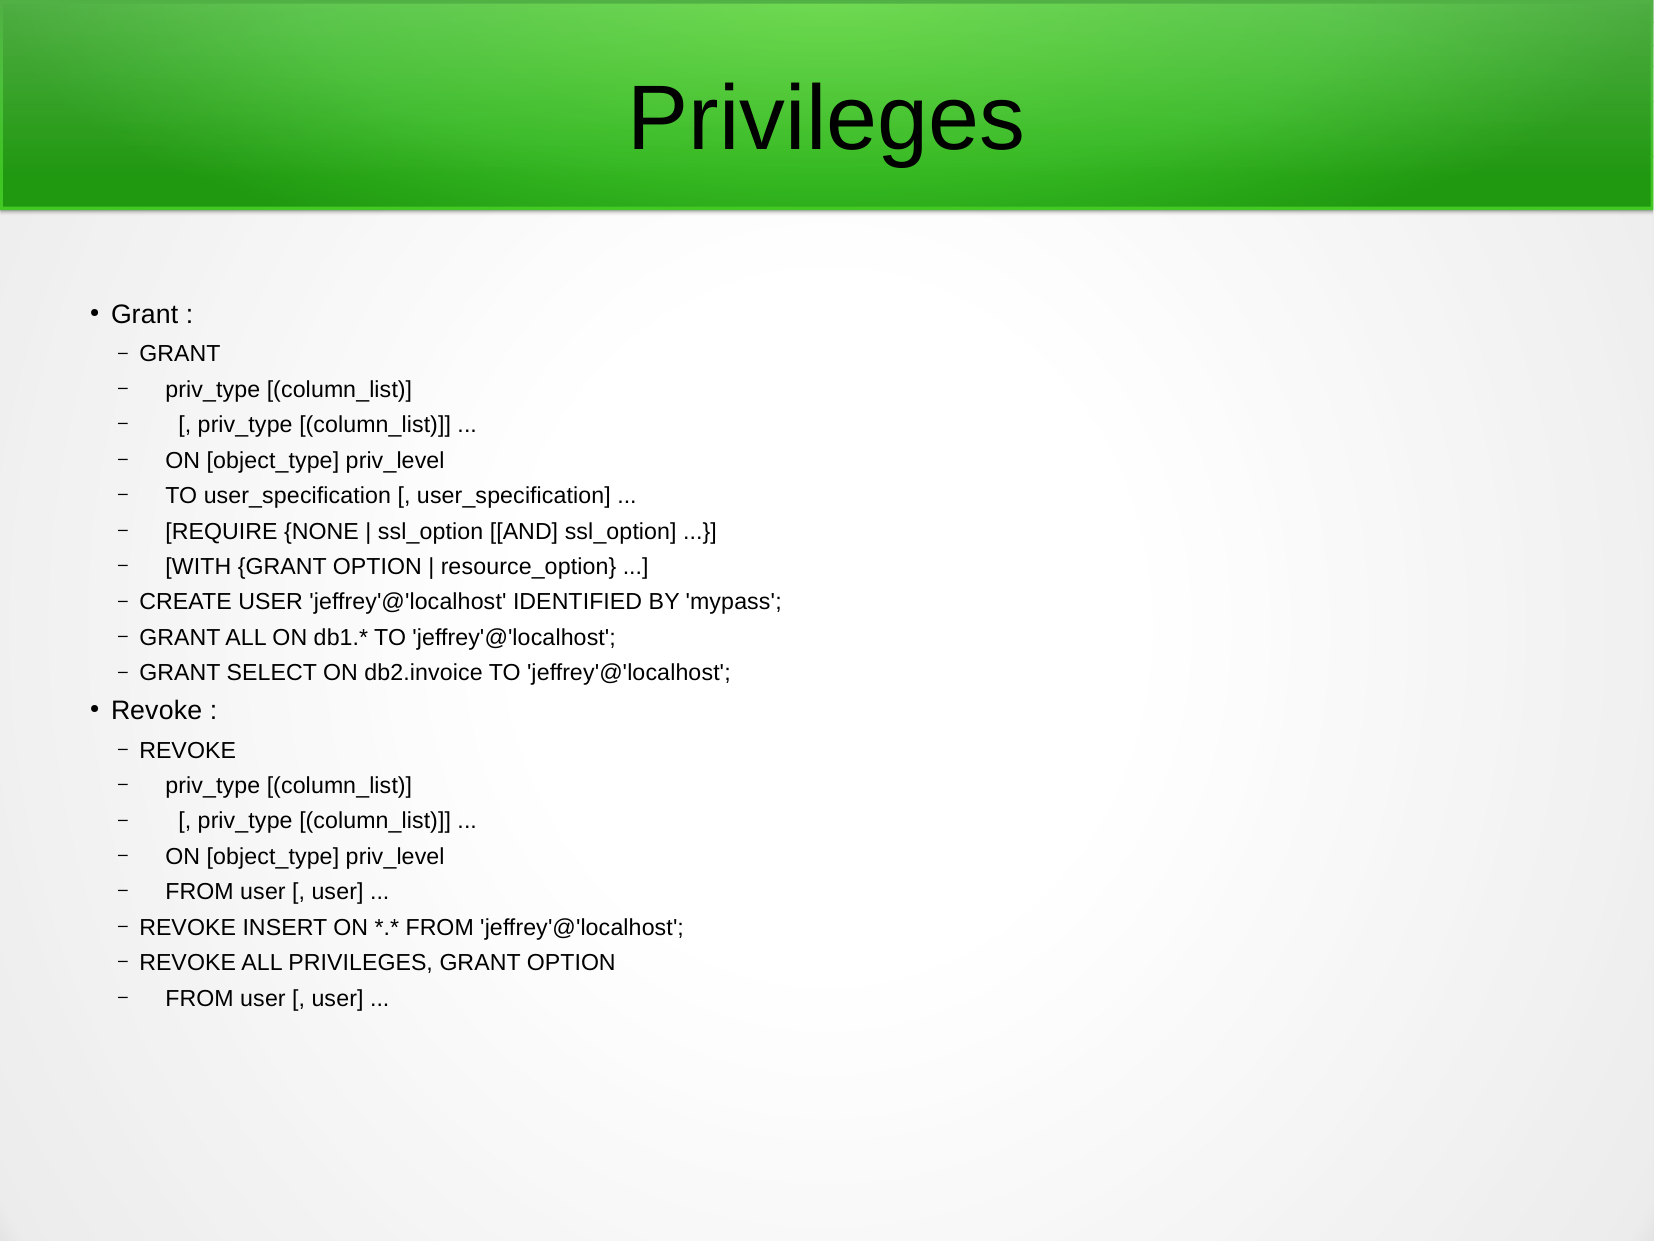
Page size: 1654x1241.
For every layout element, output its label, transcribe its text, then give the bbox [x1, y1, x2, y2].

list Grant : GRANT priv_type [(column_list)] [, priv_type [(column_list)]] ... ON [object_type] priv_level TO user_specification [, user_specification] ... [REQUIRE {NONE | ssl_option [[AND] ssl_option] ...}] [WITH {GRANT OPTION | resource_option} ...] CREATE USER 'jeffrey'@'localhost' IDENTIFIED BY 'mypass'; GRANT ALL ON db1.* TO 'jeffrey'@'localhost'; GRANT SELECT ON db2.invoice TO 'jeffrey'@'localhost'; Revoke : REVOKE priv_type [(column_list)] [, priv_type [(column_list)]] ... ON [object_type] priv_level FROM user [, user] ... REVOKE INSERT ON *.* FROM 'jeffrey'@'localhost'; REVOKE ALL PRIVILEGES, GRANT OPTION FROM user [, user] ... [82, 299, 1571, 1019]
title Privileges [82, 47, 1571, 189]
